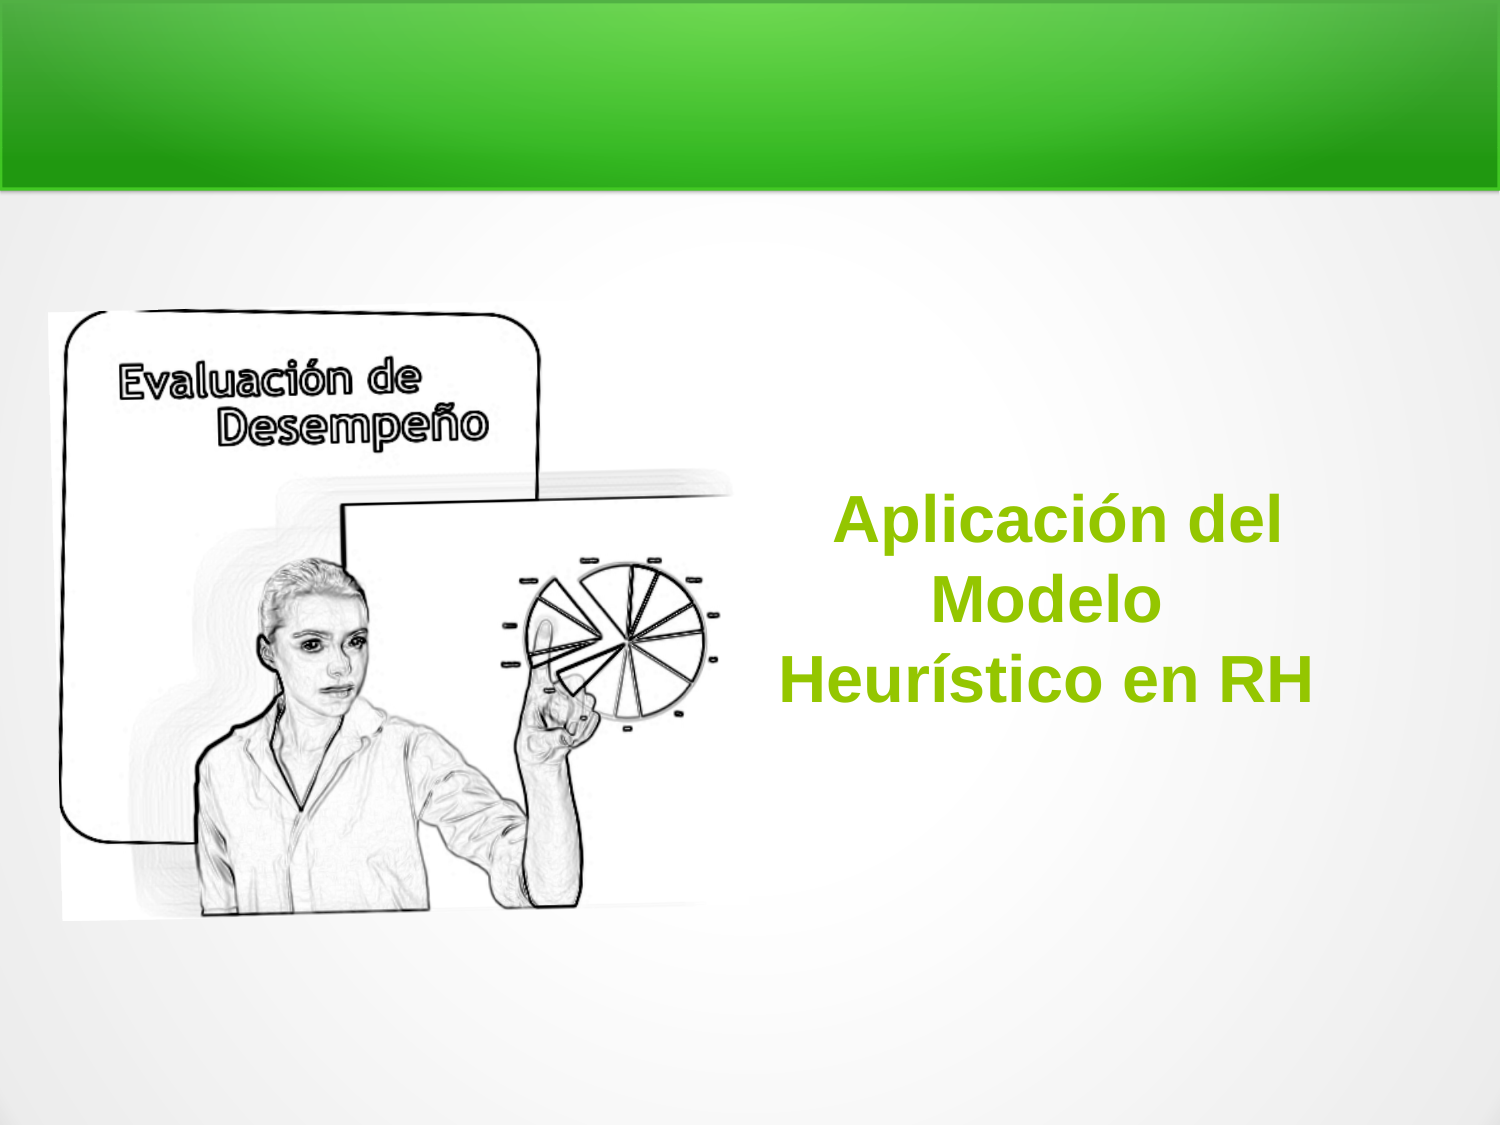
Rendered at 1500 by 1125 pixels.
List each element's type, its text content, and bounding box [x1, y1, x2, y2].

picture [47, 295, 750, 921]
title Aplicación del Modelo Heurístico en RH [752, 444, 1341, 724]
